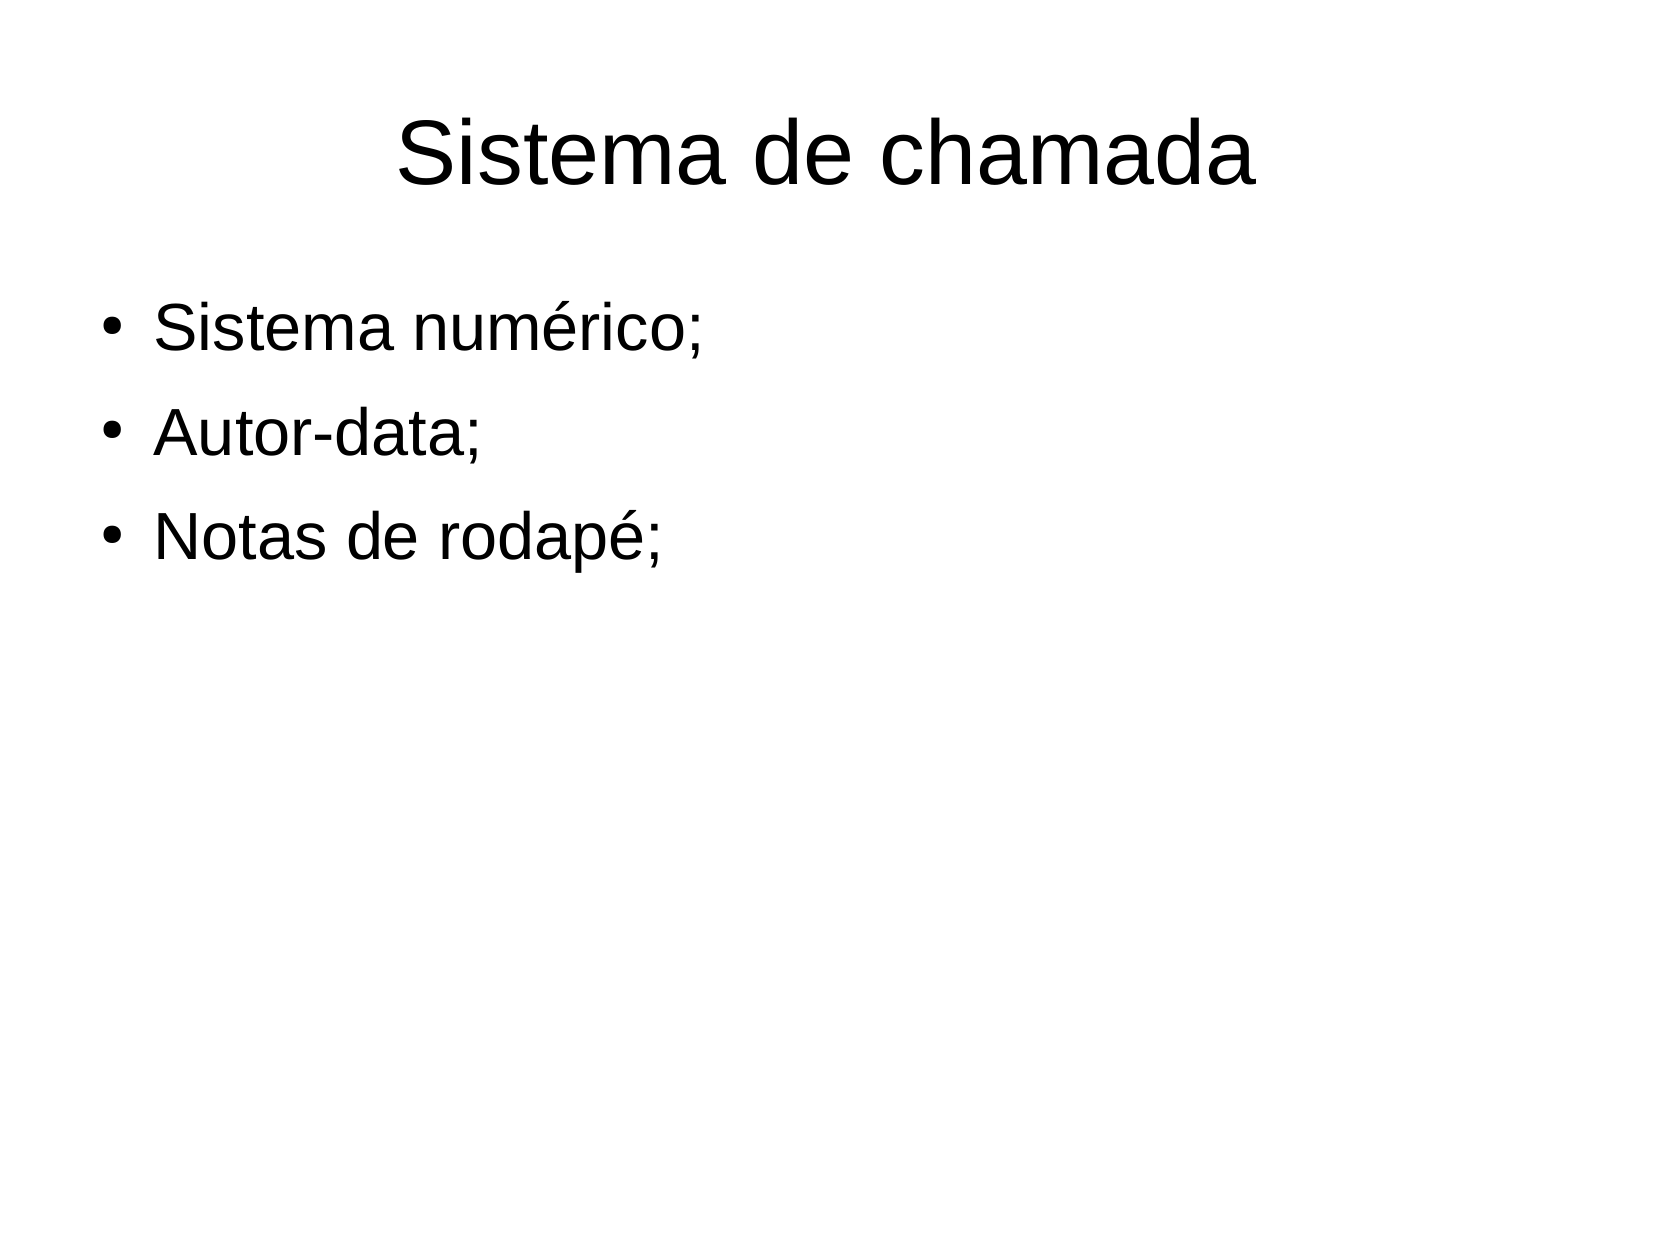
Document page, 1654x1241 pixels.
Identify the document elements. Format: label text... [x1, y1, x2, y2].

list Sistema numérico; Autor-data; Notas de rodapé; [82, 290, 1571, 1010]
title Sistema de chamada [82, 49, 1571, 257]
